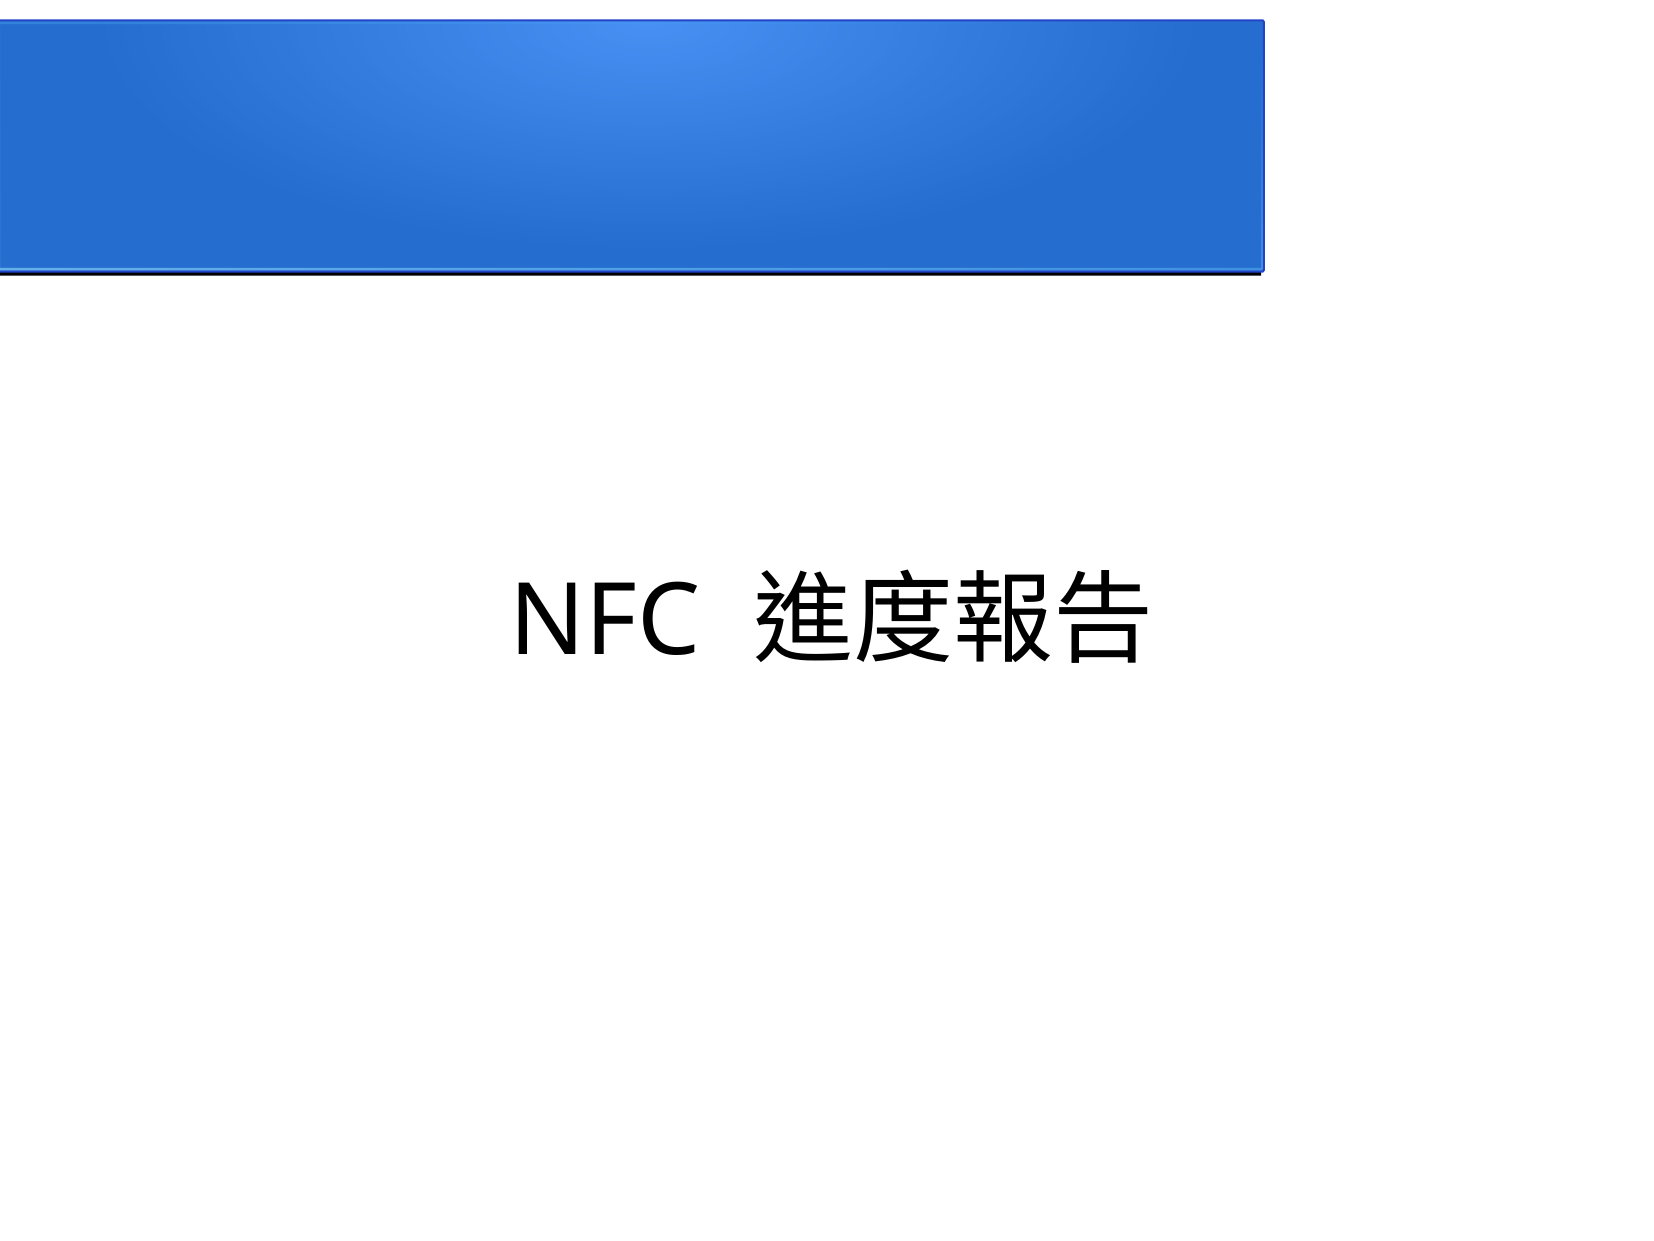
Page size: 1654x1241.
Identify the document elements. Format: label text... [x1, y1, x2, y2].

title NFC 進度報告 [248, 507, 1416, 715]
